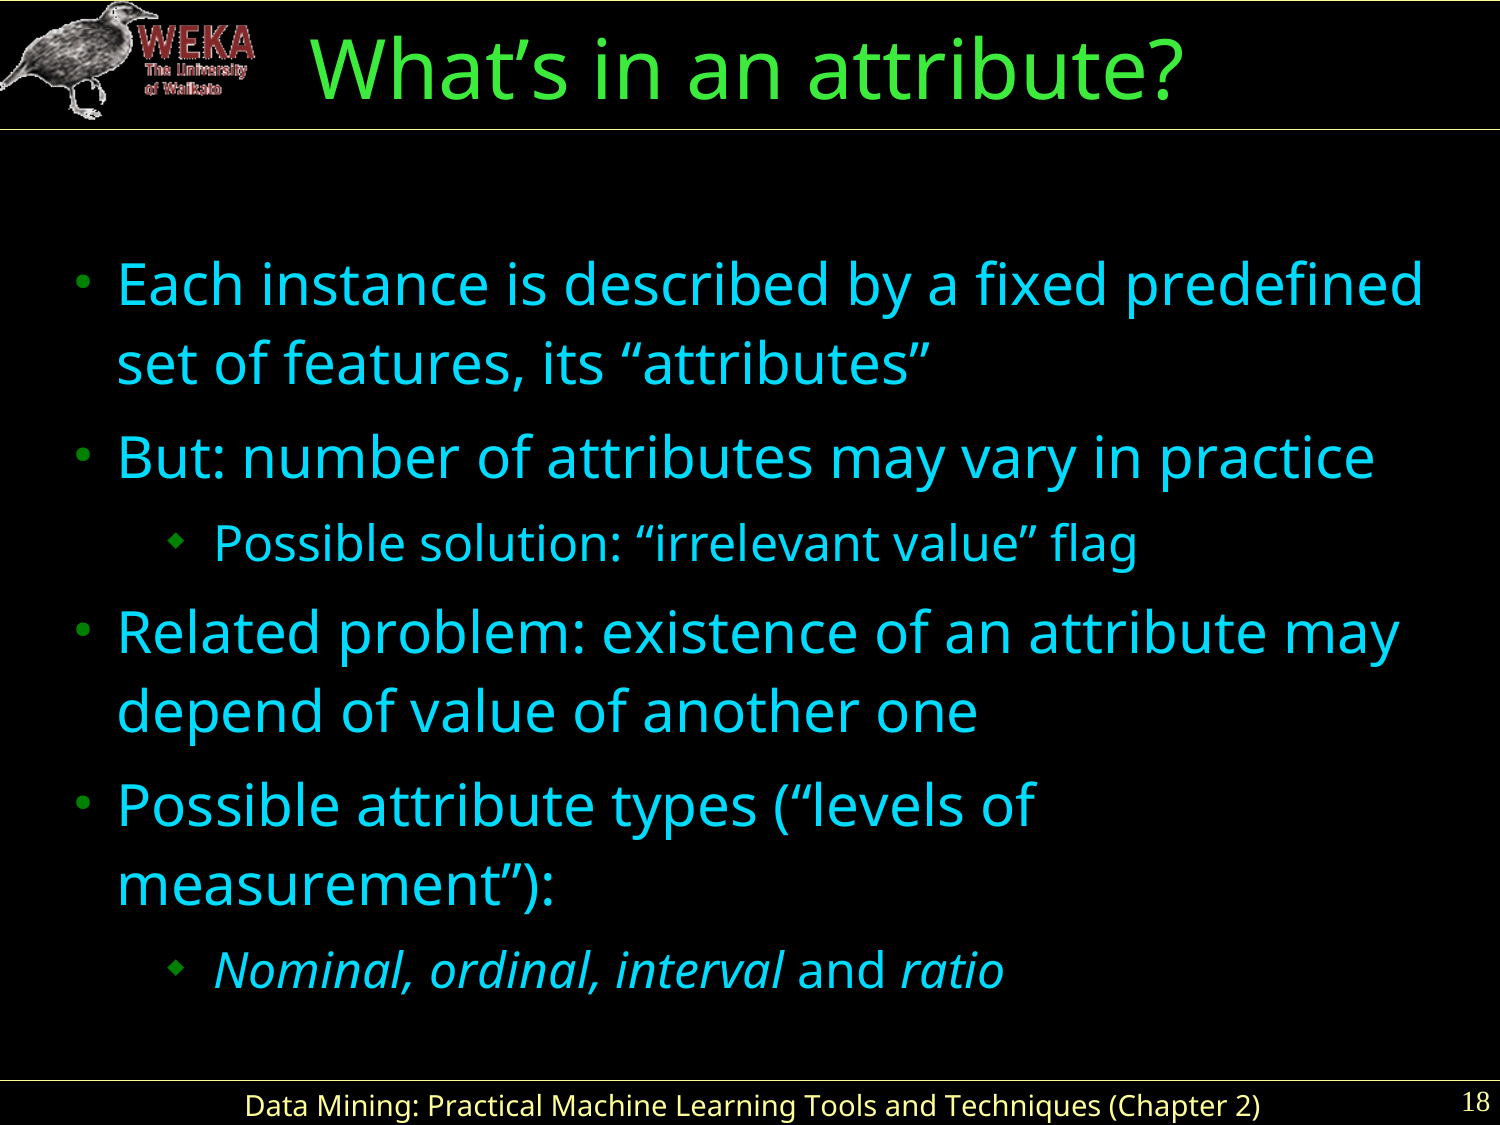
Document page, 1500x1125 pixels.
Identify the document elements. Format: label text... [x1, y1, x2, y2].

text_box Each instance is described by a fixed predefined set of features, its “attributes” But: number of attributes may vary in practice Possible solution: “irrelevant value” flag Related problem: existence of an attribute may depend of value of another one Possible attribute types (“levels of measurement”): Nominal, ordinal, interval and ratio [59, 236, 1447, 912]
picture [0, 1, 266, 129]
title What’s in an attribute? [295, 0, 1500, 148]
